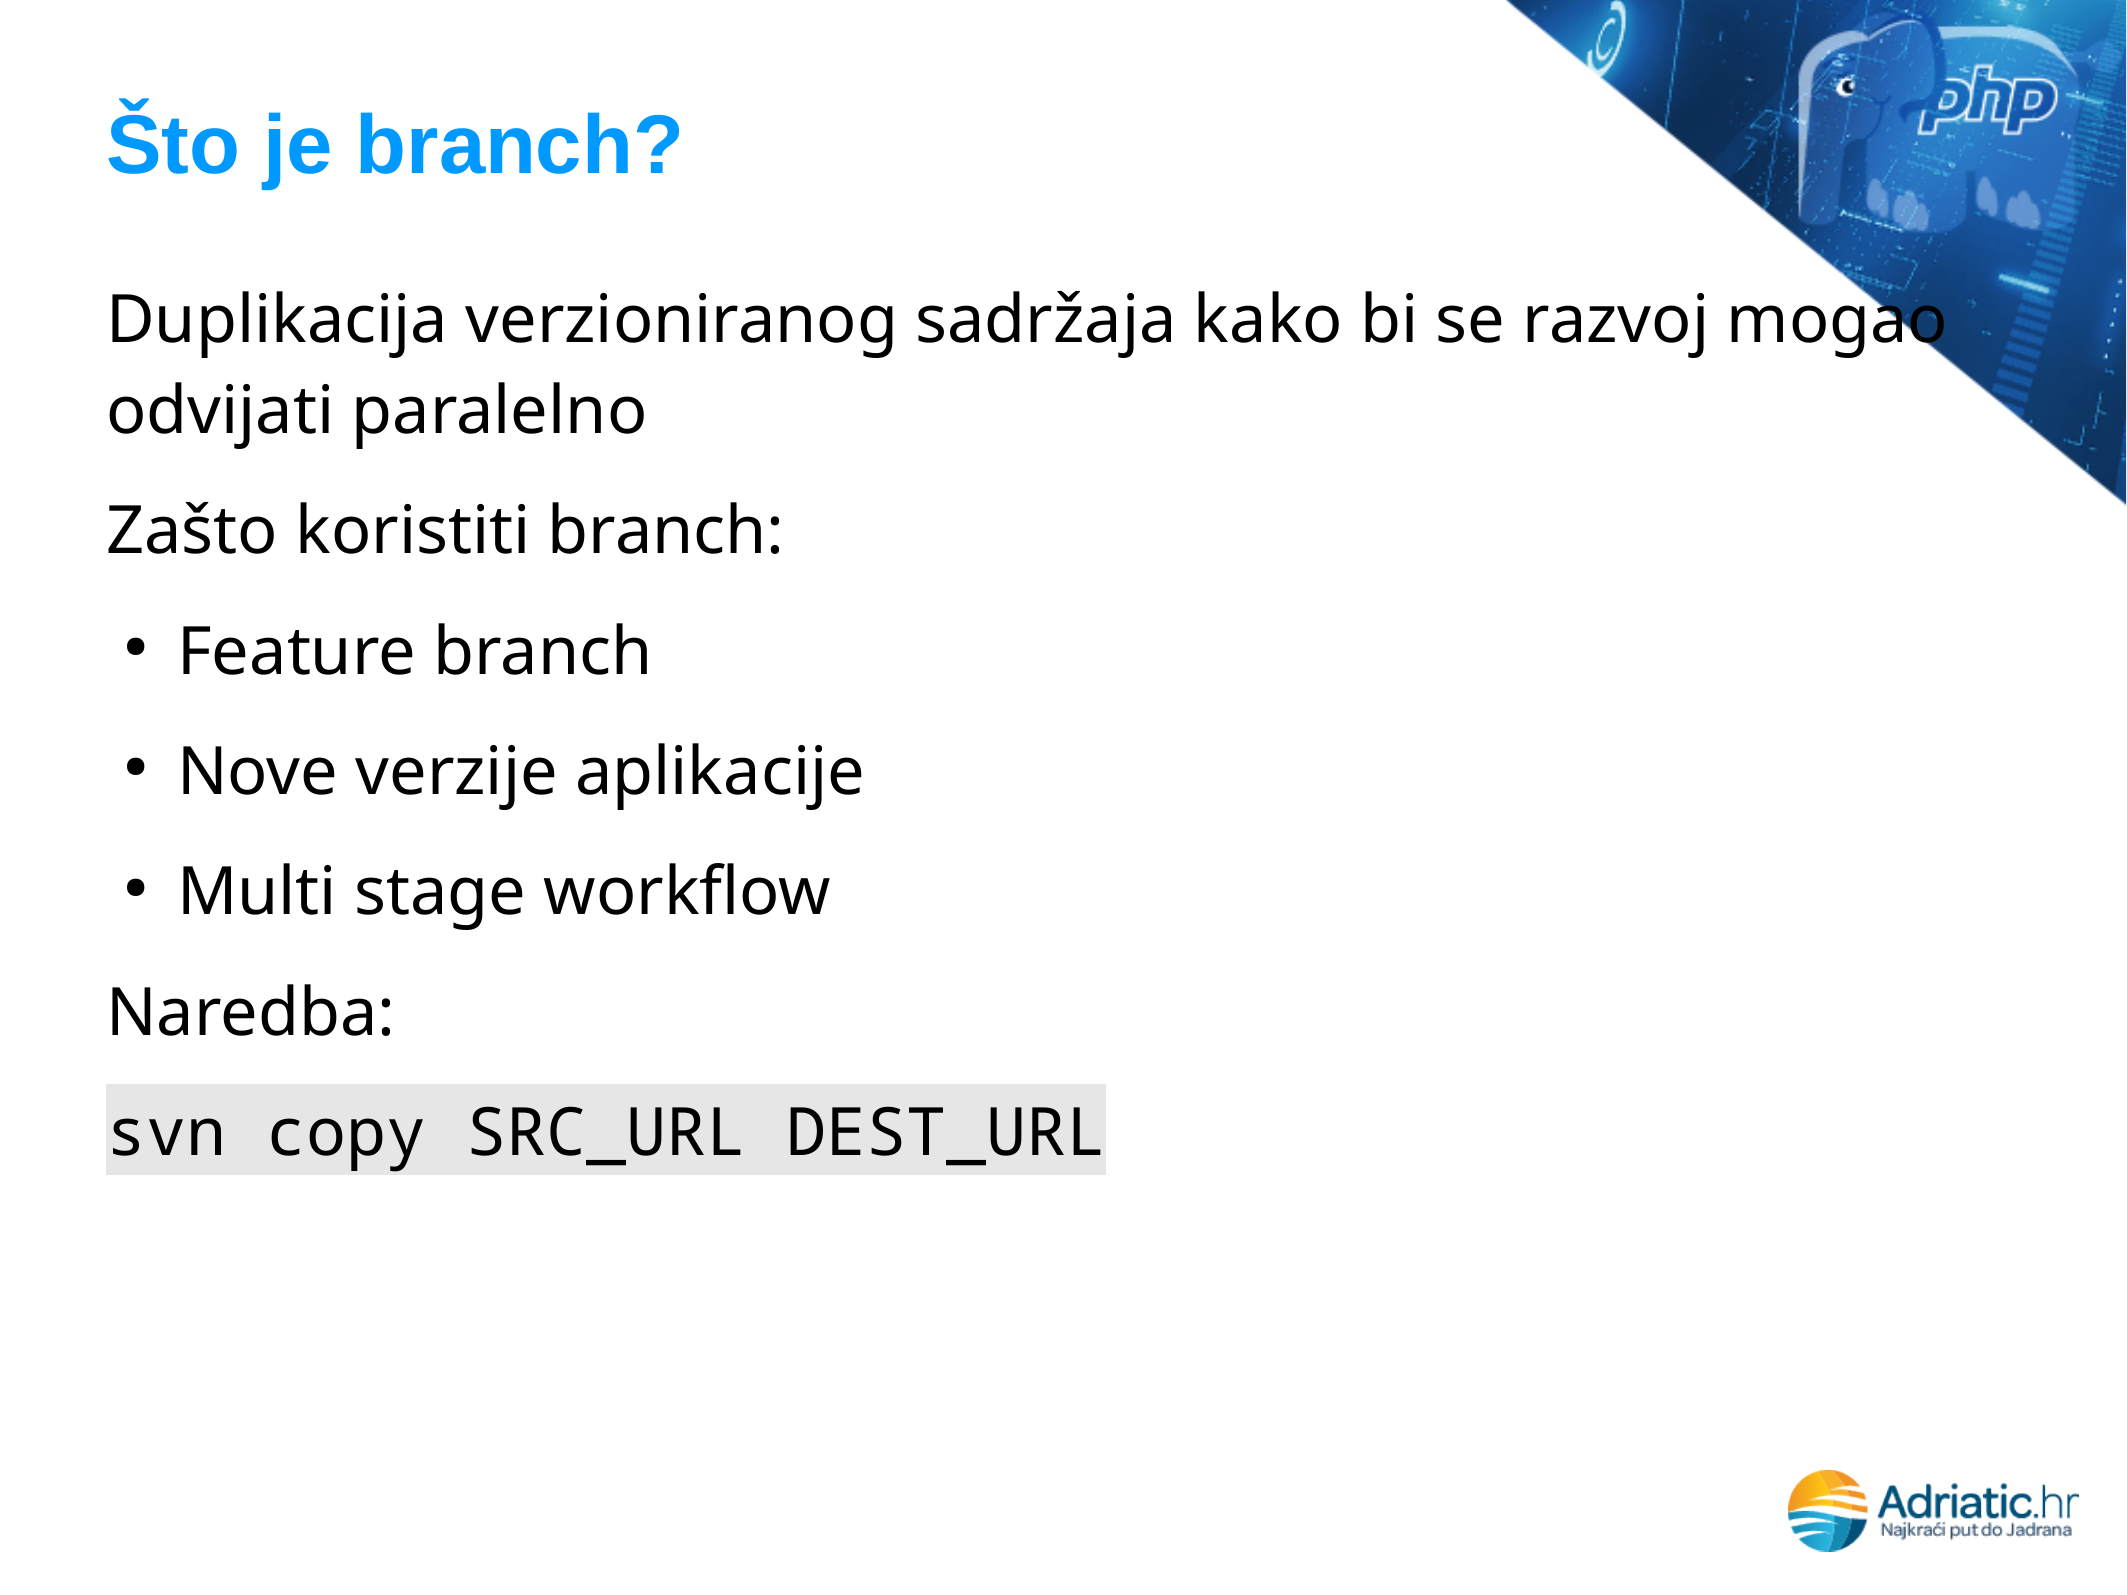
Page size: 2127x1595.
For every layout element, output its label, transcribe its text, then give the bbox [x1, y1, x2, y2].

picture [1505, 0, 2127, 625]
picture [1788, 1470, 2079, 1552]
title Što je branch? [106, 70, 1630, 219]
list Duplikacija verzioniranog sadržaja kako bi se razvoj mogao odvijati paralelno Zašto koristiti branch: Feature branch Nove verzije aplikacije Multi stage workflow Naredba: svn copy SRC_URL DEST_URL [106, 271, 2020, 1453]
